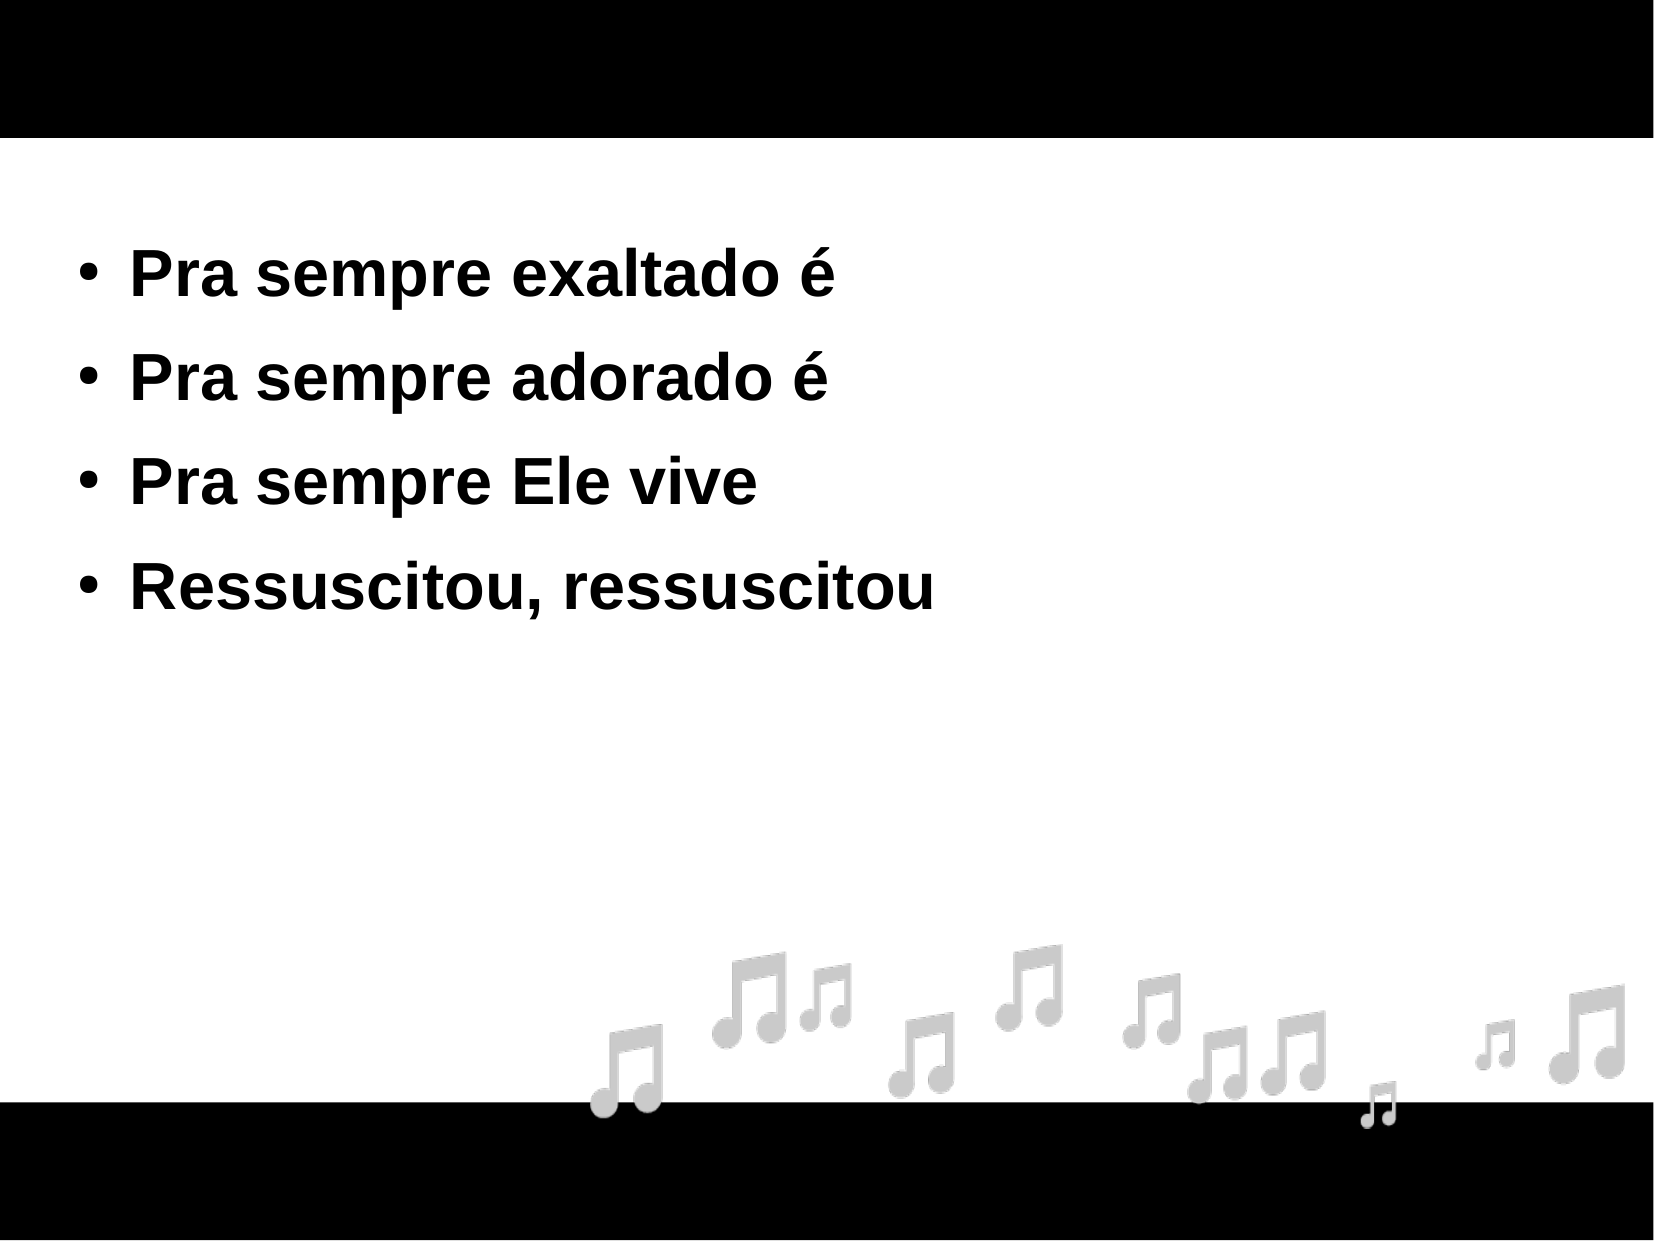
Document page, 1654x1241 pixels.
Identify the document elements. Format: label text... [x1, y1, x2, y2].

list Pra sempre exaltado é Pra sempre adorado é Pra sempre Ele vive Ressuscitou, ressuscitou [59, 236, 1595, 1024]
